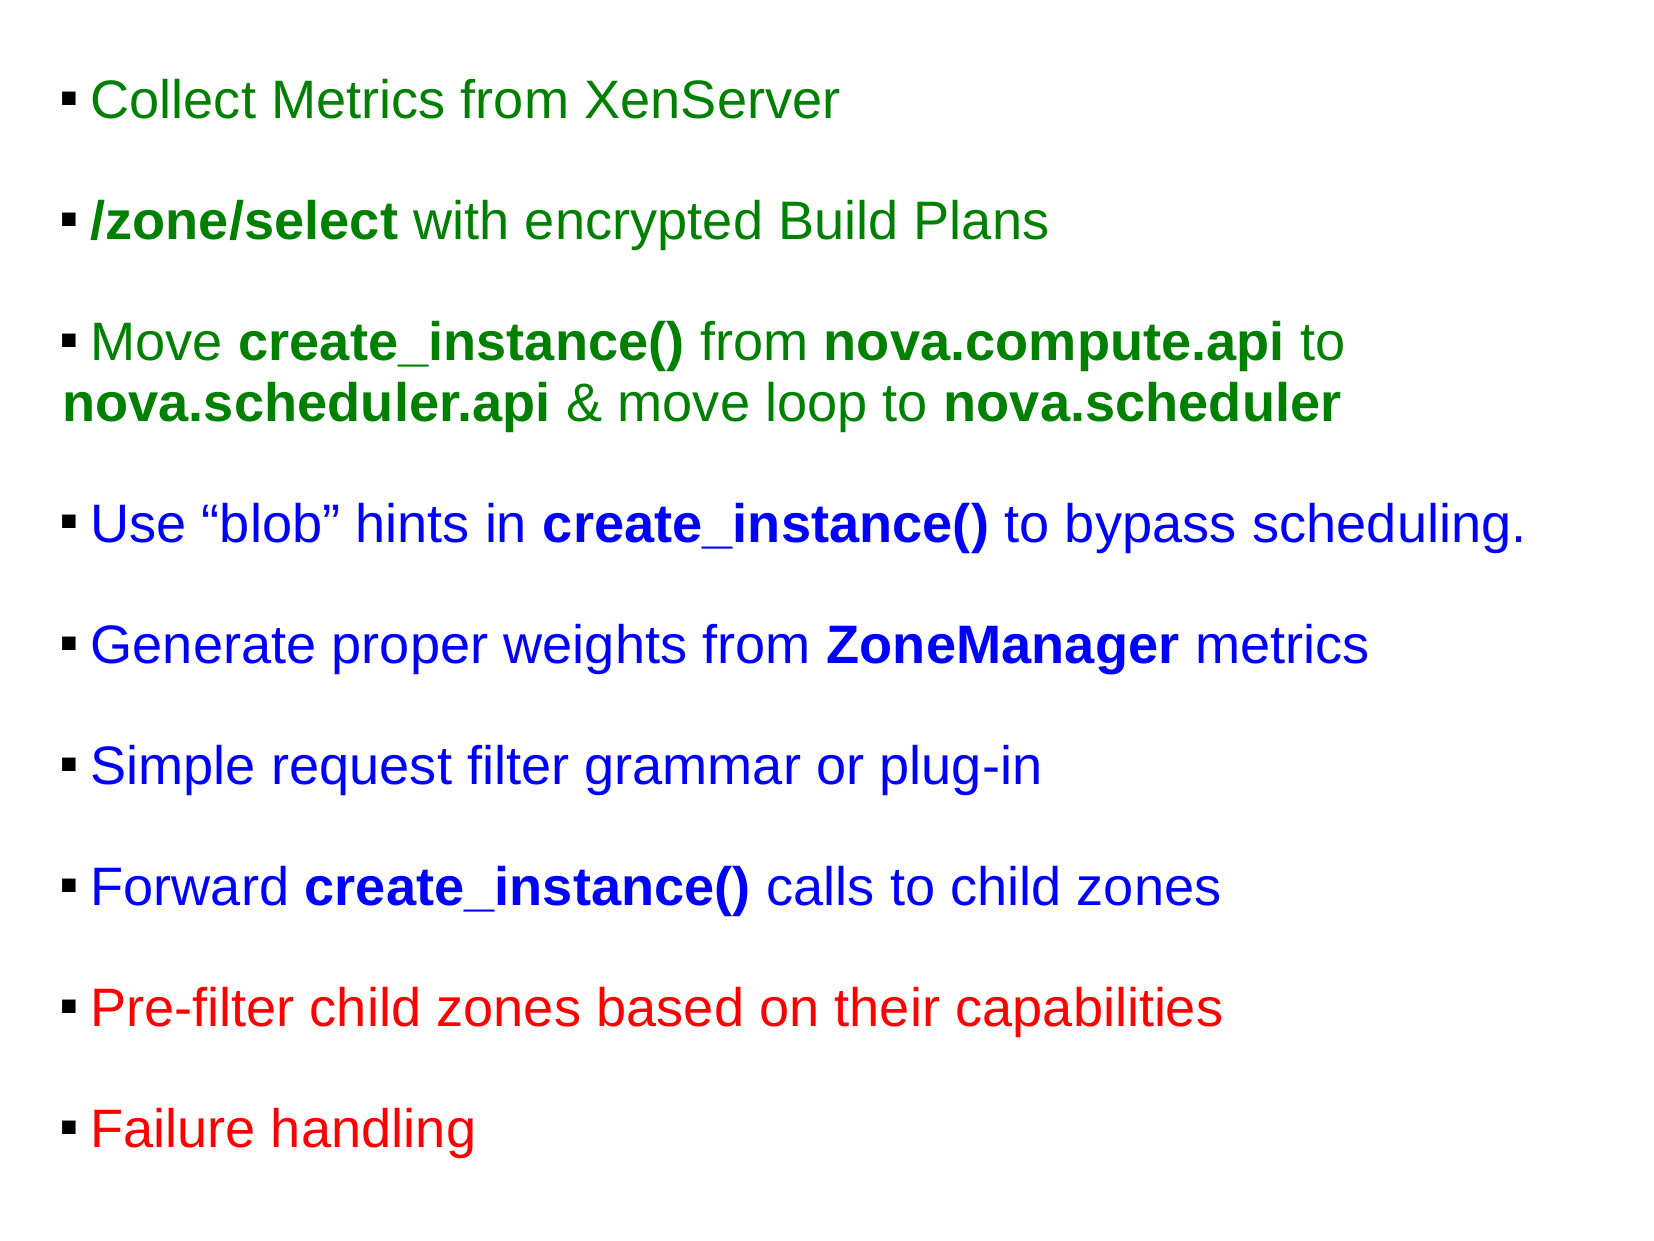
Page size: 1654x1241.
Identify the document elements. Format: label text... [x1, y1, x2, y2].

text_box Collect Metrics from XenServer /zone/select with encrypted Build Plans Move create_instance() from nova.compute.api to nova.scheduler.api & move loop to nova.scheduler Use “blob” hints in create_instance() to bypass scheduling. Generate proper weights from ZoneManager metrics Simple request filter grammar or plug-in Forward create_instance() calls to child zones Pre-filter child zones based on their capabilities Failure handling [47, 61, 1613, 1177]
